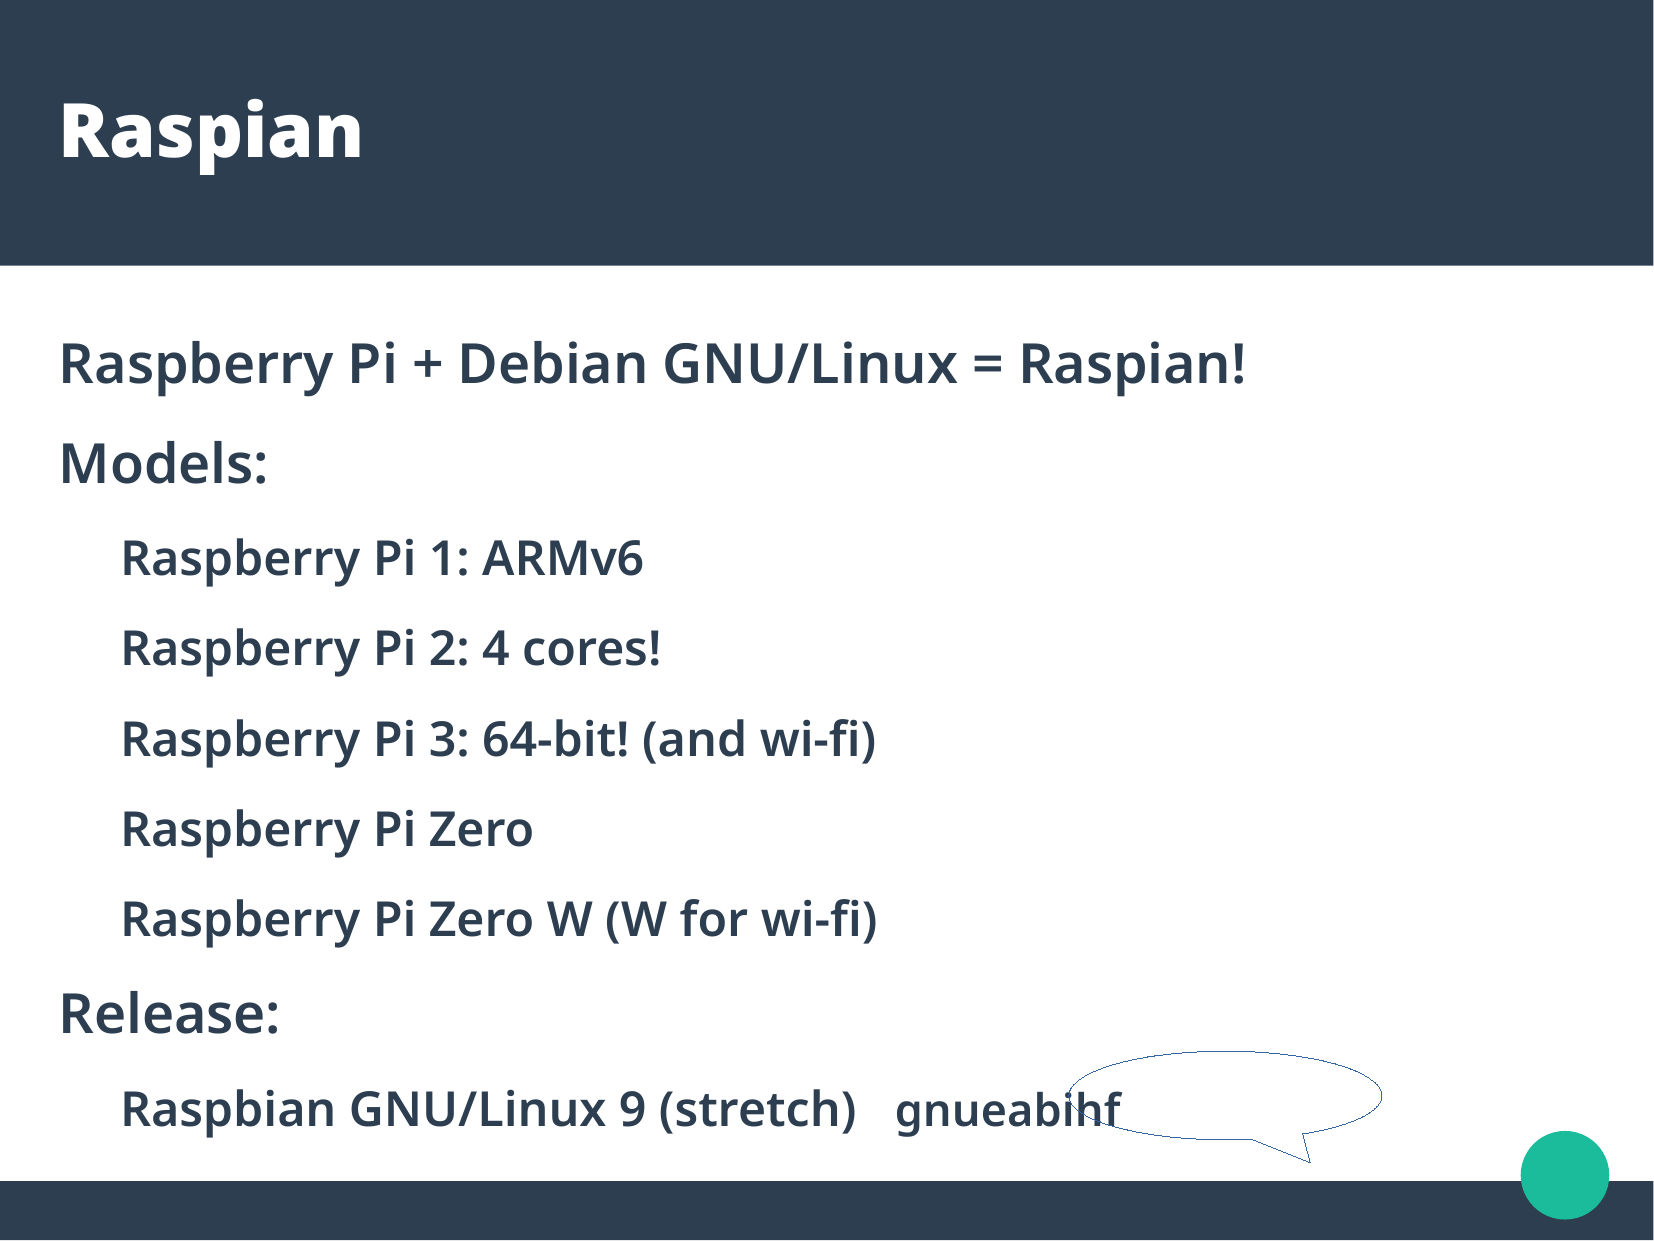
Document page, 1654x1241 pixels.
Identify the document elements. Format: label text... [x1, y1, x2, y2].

title Raspian [59, 49, 1595, 207]
list Raspberry Pi + Debian GNU/Linux = Raspian! Models: Raspberry Pi 1: ARMv6 Raspberry Pi 2: 4 cores! Raspberry Pi 3: 64-bit! (and wi-fi) Raspberry Pi Zero Raspberry Pi Zero W (W for wi-fi) Release: Raspbian GNU/Linux 9 (stretch) gnueabihf [59, 324, 1595, 1152]
